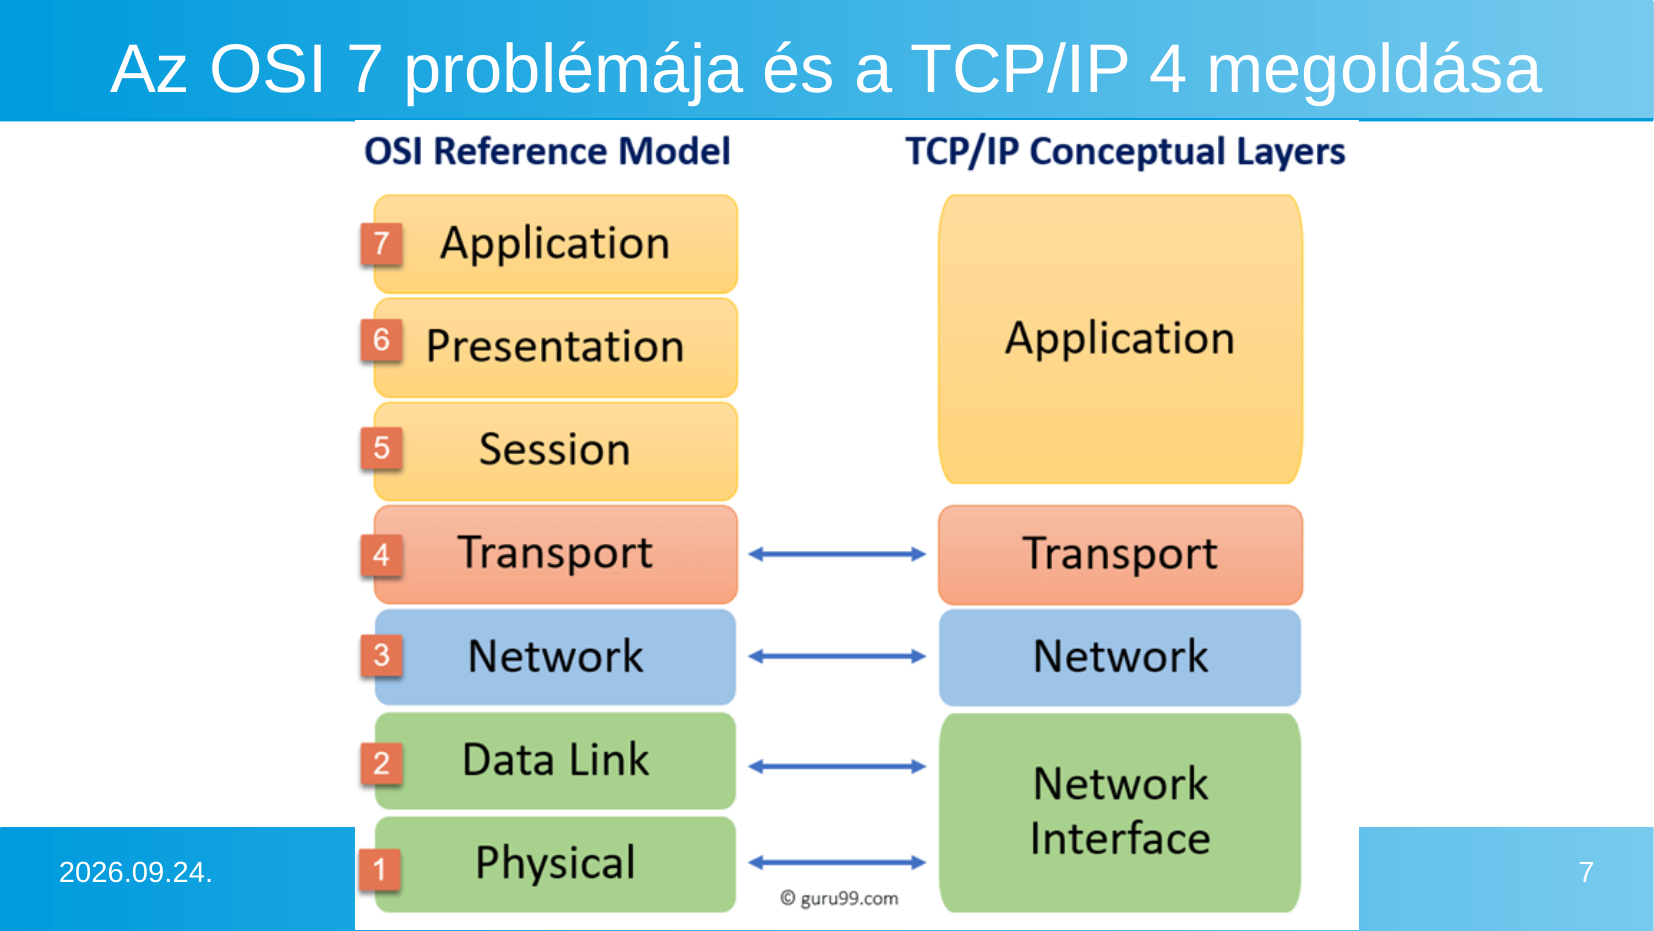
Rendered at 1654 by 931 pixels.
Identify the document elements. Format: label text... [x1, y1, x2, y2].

title Az OSI 7 problémája és a TCP/IP 4 megoldása [59, 29, 1595, 108]
picture [355, 121, 1359, 930]
